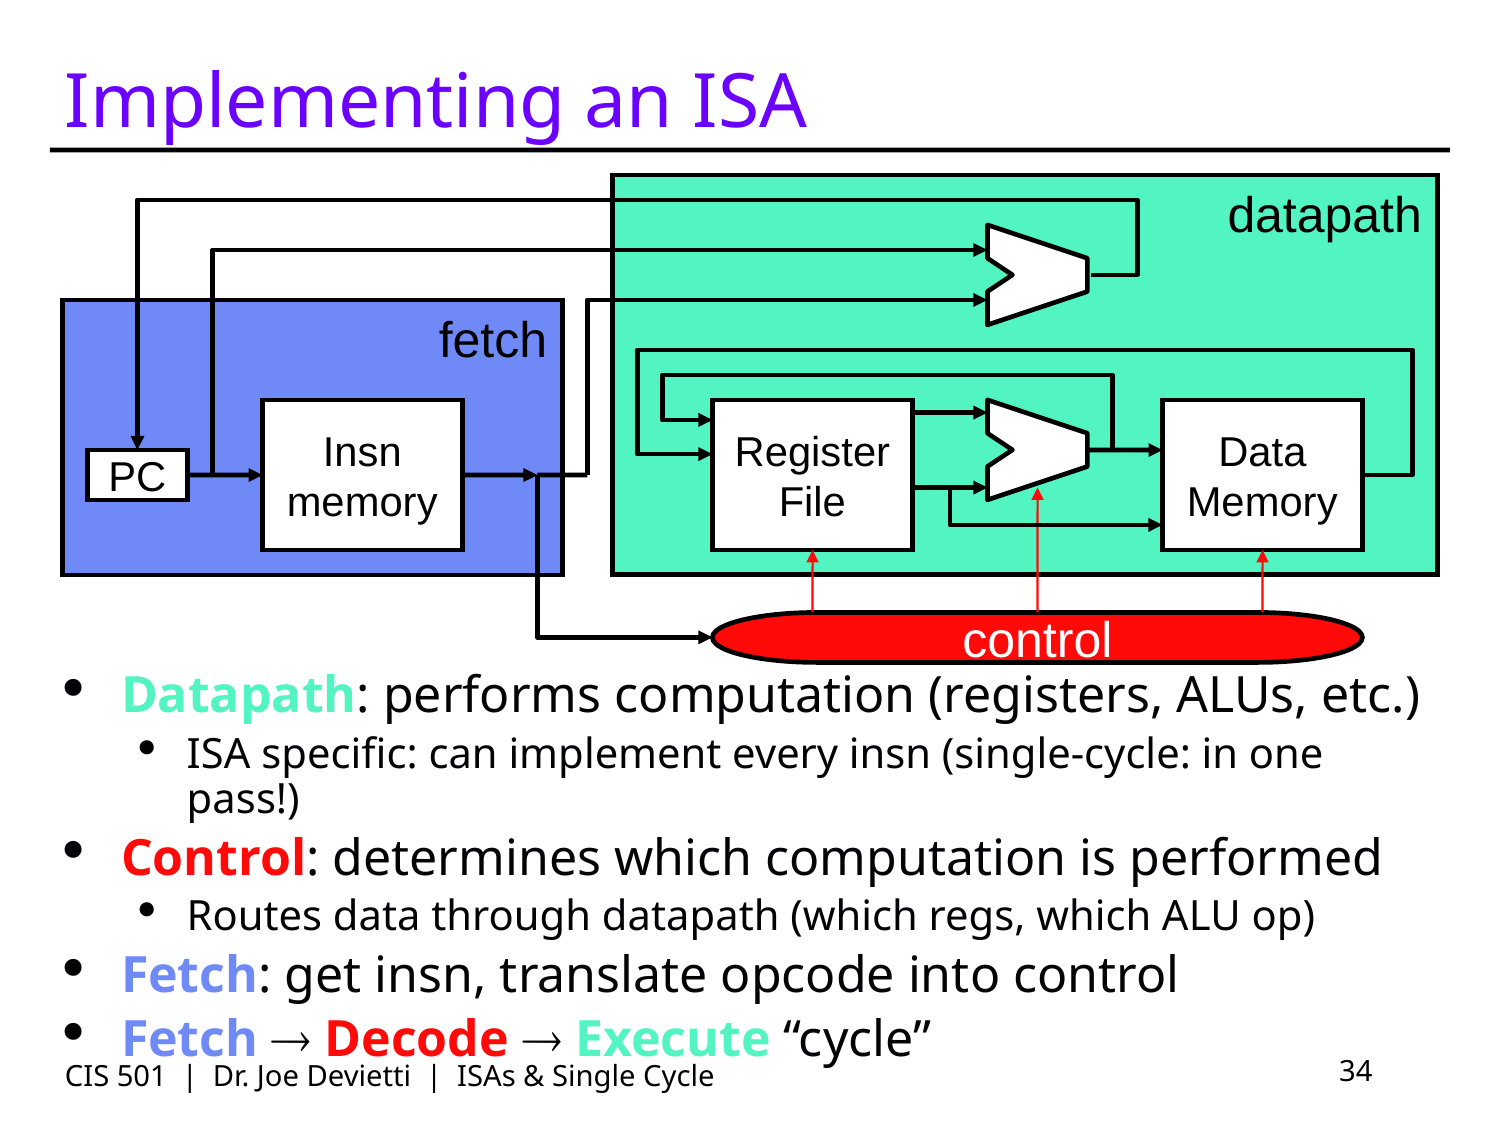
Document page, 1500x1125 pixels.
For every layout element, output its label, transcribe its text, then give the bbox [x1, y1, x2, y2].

text_box [665, 377, 1162, 524]
text_box [215, 299, 563, 474]
text_box Register File [712, 399, 913, 550]
text_box Datapath: performs computation (registers, ALUs, etc.) ISA specific: can implement every insn (single-cycle: in one pass!) Control: determines which computation is performed Routes data through datapath (which regs, which ALU op) Fetch: get insn, translate opcode into control Fetch  Decode  Execute “cycle” [49, 662, 1450, 1075]
text_box PC [87, 449, 188, 500]
text_box <number> [1074, 1075, 1388, 1100]
text_box [814, 490, 1036, 575]
text_box control [712, 612, 1363, 663]
text_box [139, 299, 210, 472]
text_box Data Memory [1162, 399, 1363, 550]
text_box CIS 501 | Dr. Joe Devietti | ISAs & Single Cycle [49, 1075, 988, 1100]
text_box fetch [424, 299, 563, 375]
text_box [540, 478, 563, 575]
text_box Implementing an ISA [49, 37, 1375, 150]
text_box Insn memory [262, 399, 463, 550]
text_box [612, 174, 1438, 575]
text_box [1039, 526, 1262, 575]
text_box datapath [1212, 174, 1437, 250]
text_box [62, 299, 535, 575]
text_box [640, 352, 1410, 473]
